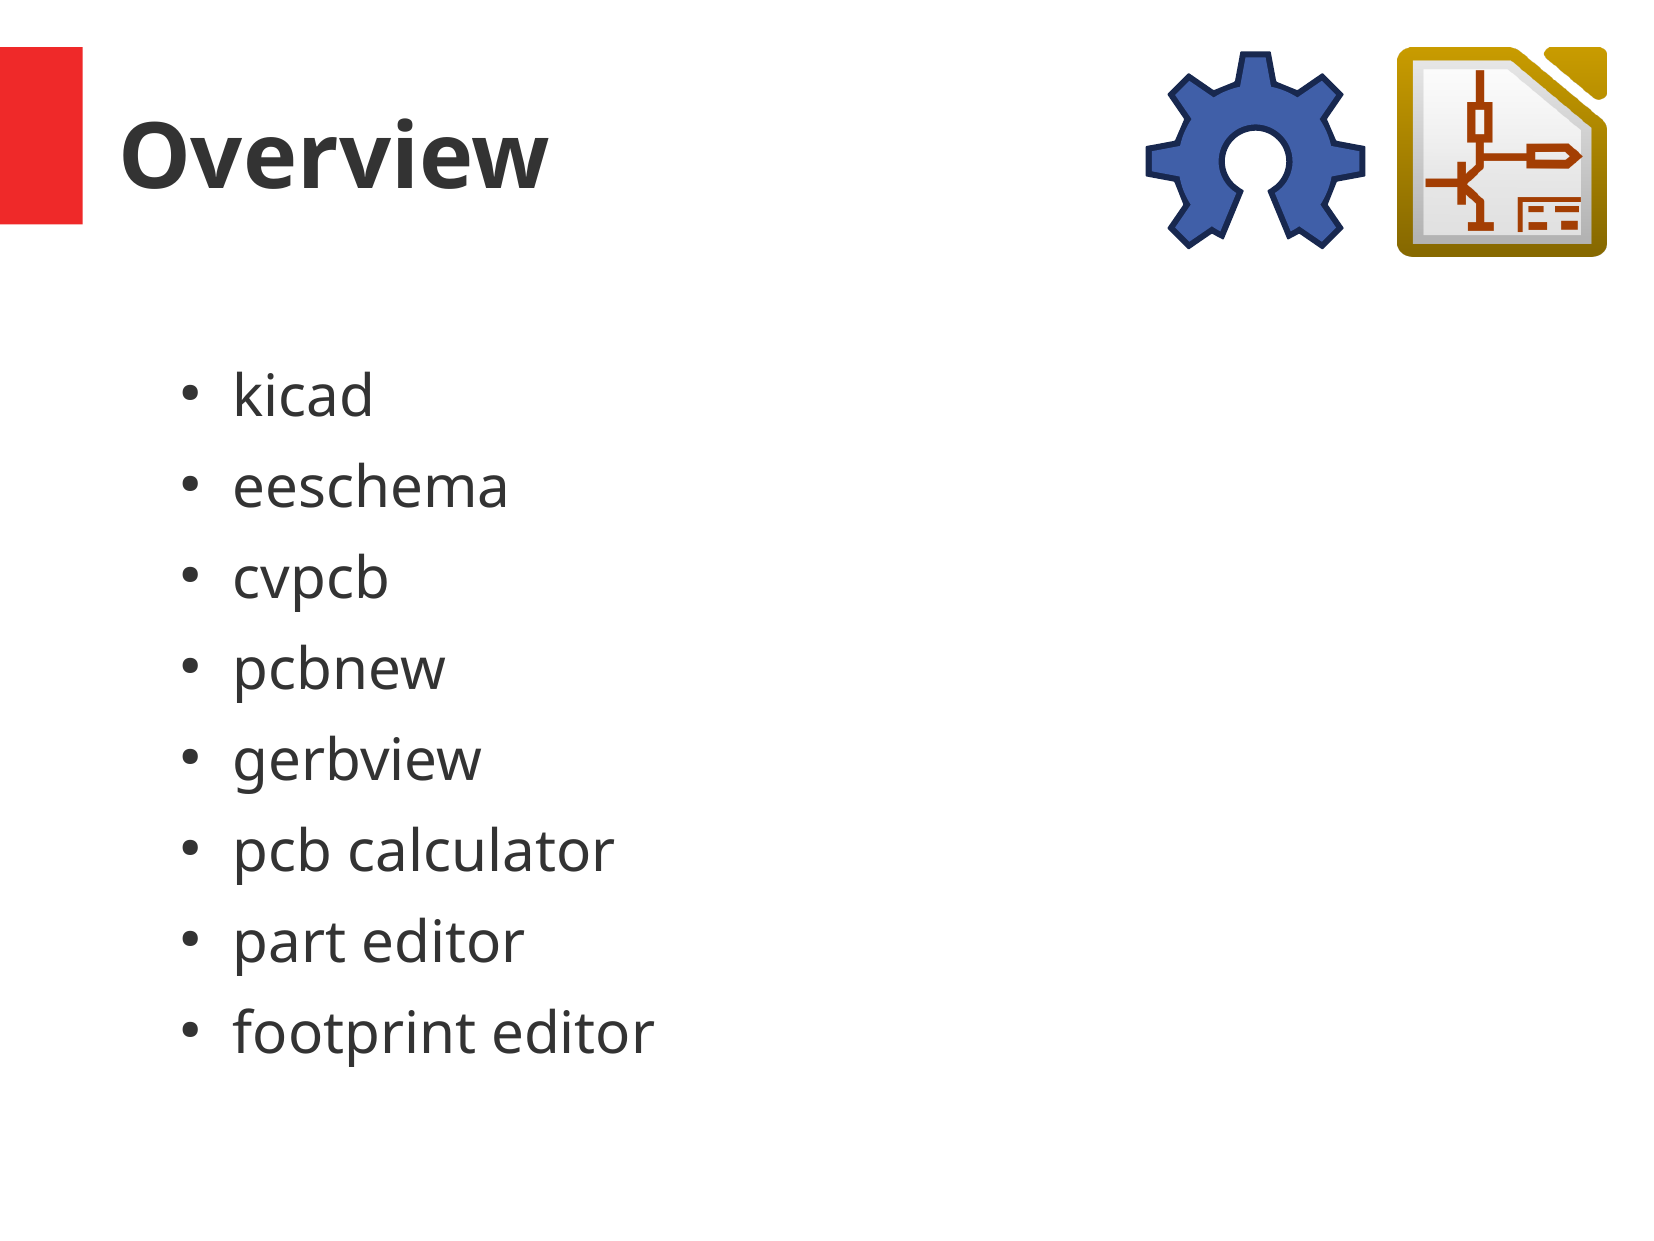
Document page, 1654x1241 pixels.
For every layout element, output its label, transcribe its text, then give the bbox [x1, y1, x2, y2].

picture [1397, 47, 1607, 257]
list kicad eeschema cvpcb pcbnew gerbview pcb calculator part editor footprint editor [161, 354, 1492, 1074]
title Overview [118, 49, 1123, 257]
